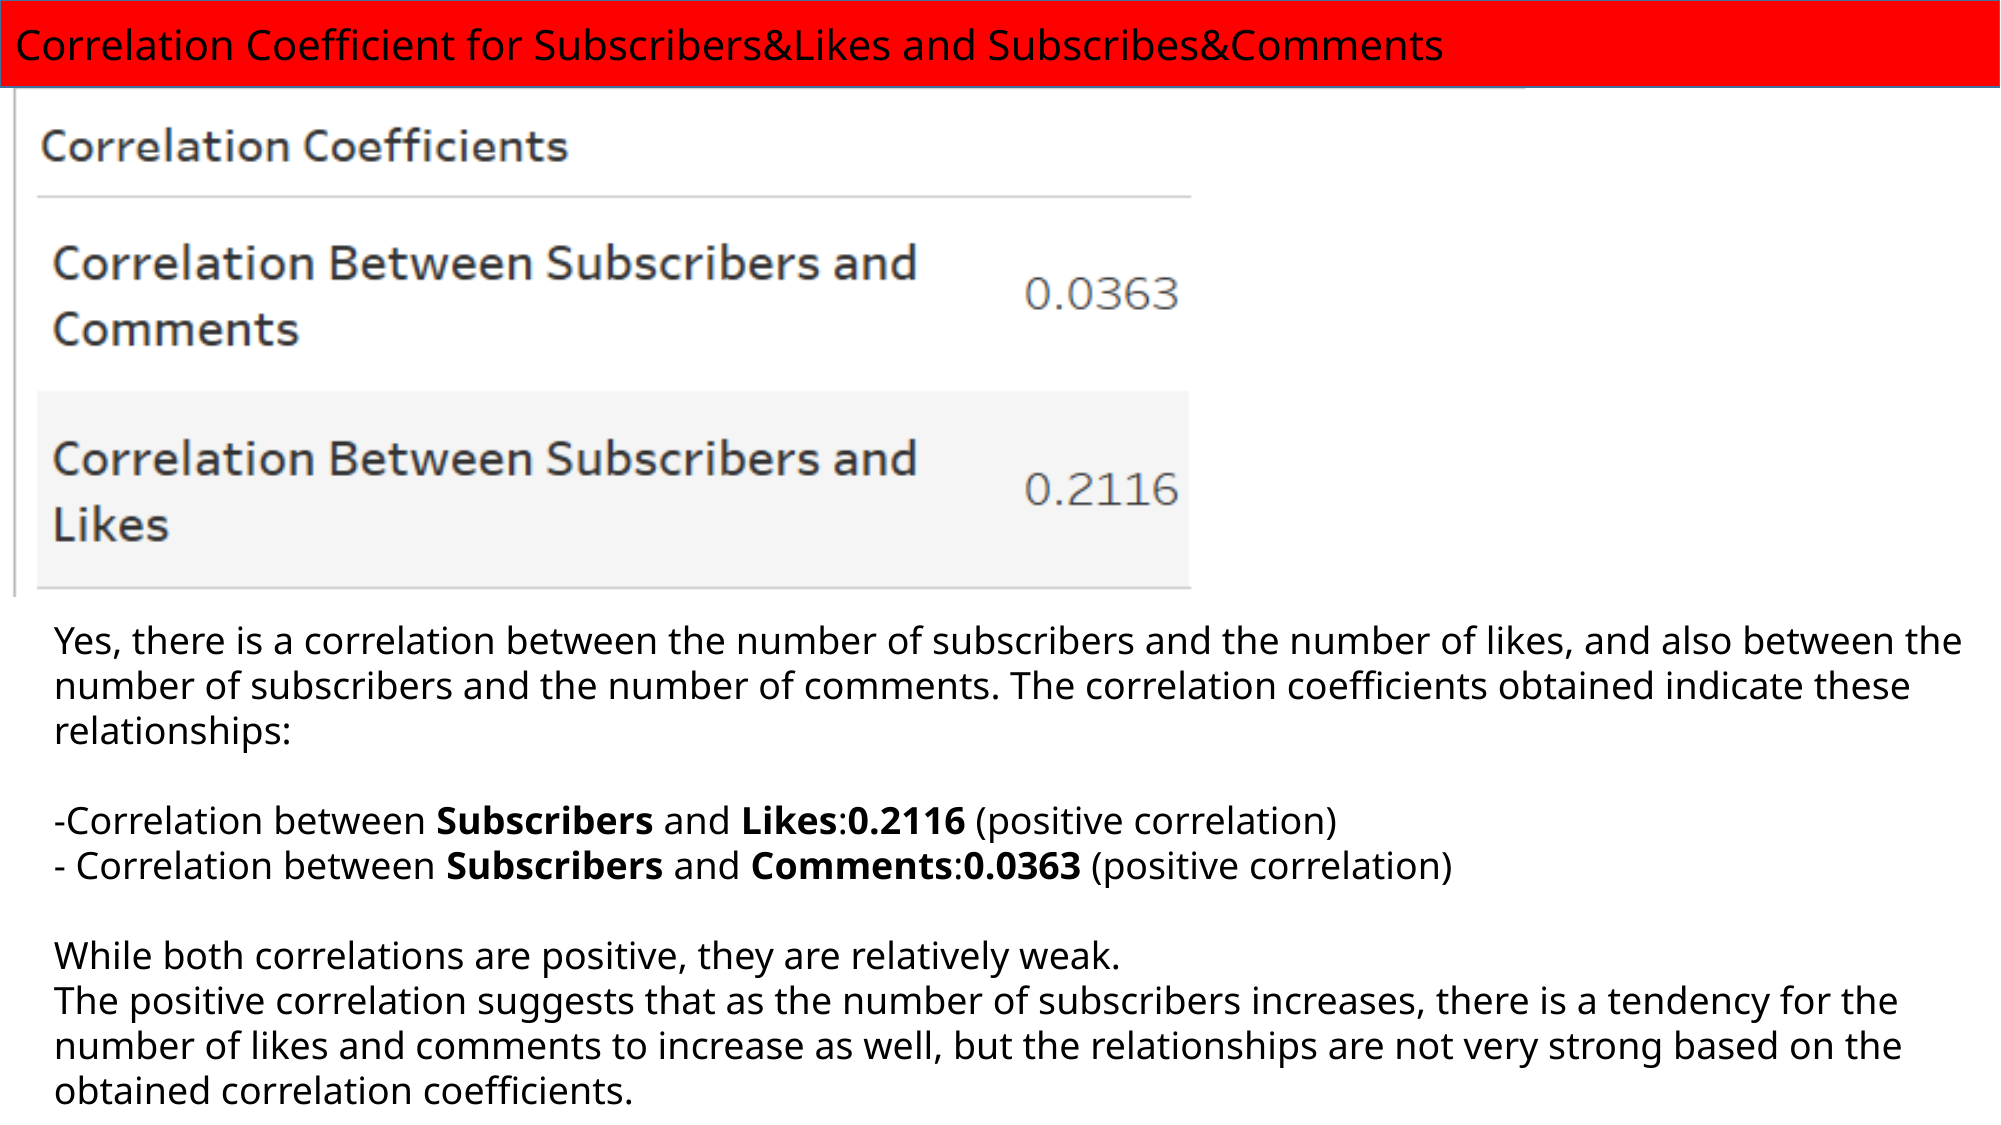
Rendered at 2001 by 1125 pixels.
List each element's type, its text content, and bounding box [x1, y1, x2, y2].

text_box Correlation Coefficient for Subscribers&Likes and Subscribes&Comments [0, 0, 2000, 87]
picture [0, 87, 1526, 597]
text_box Yes, there is a correlation between the number of subscribers and the number of likes, and also between the number of subscribers and the number of comments. The correlation coefficients obtained indicate these relationships: -Correlation between Subscribers and Likes:0.2116 (positive correlation) - Correlation between Subscribers and Comments:0.0363 (positive correlation) While both correlations are positive, they are relatively weak. The positive correlation suggests that as the number of subscribers increases, there is a tendency for the number of likes and comments to increase as well, but the relationships are not very strong based on the obtained correlation coefficients. [39, 610, 2000, 1125]
